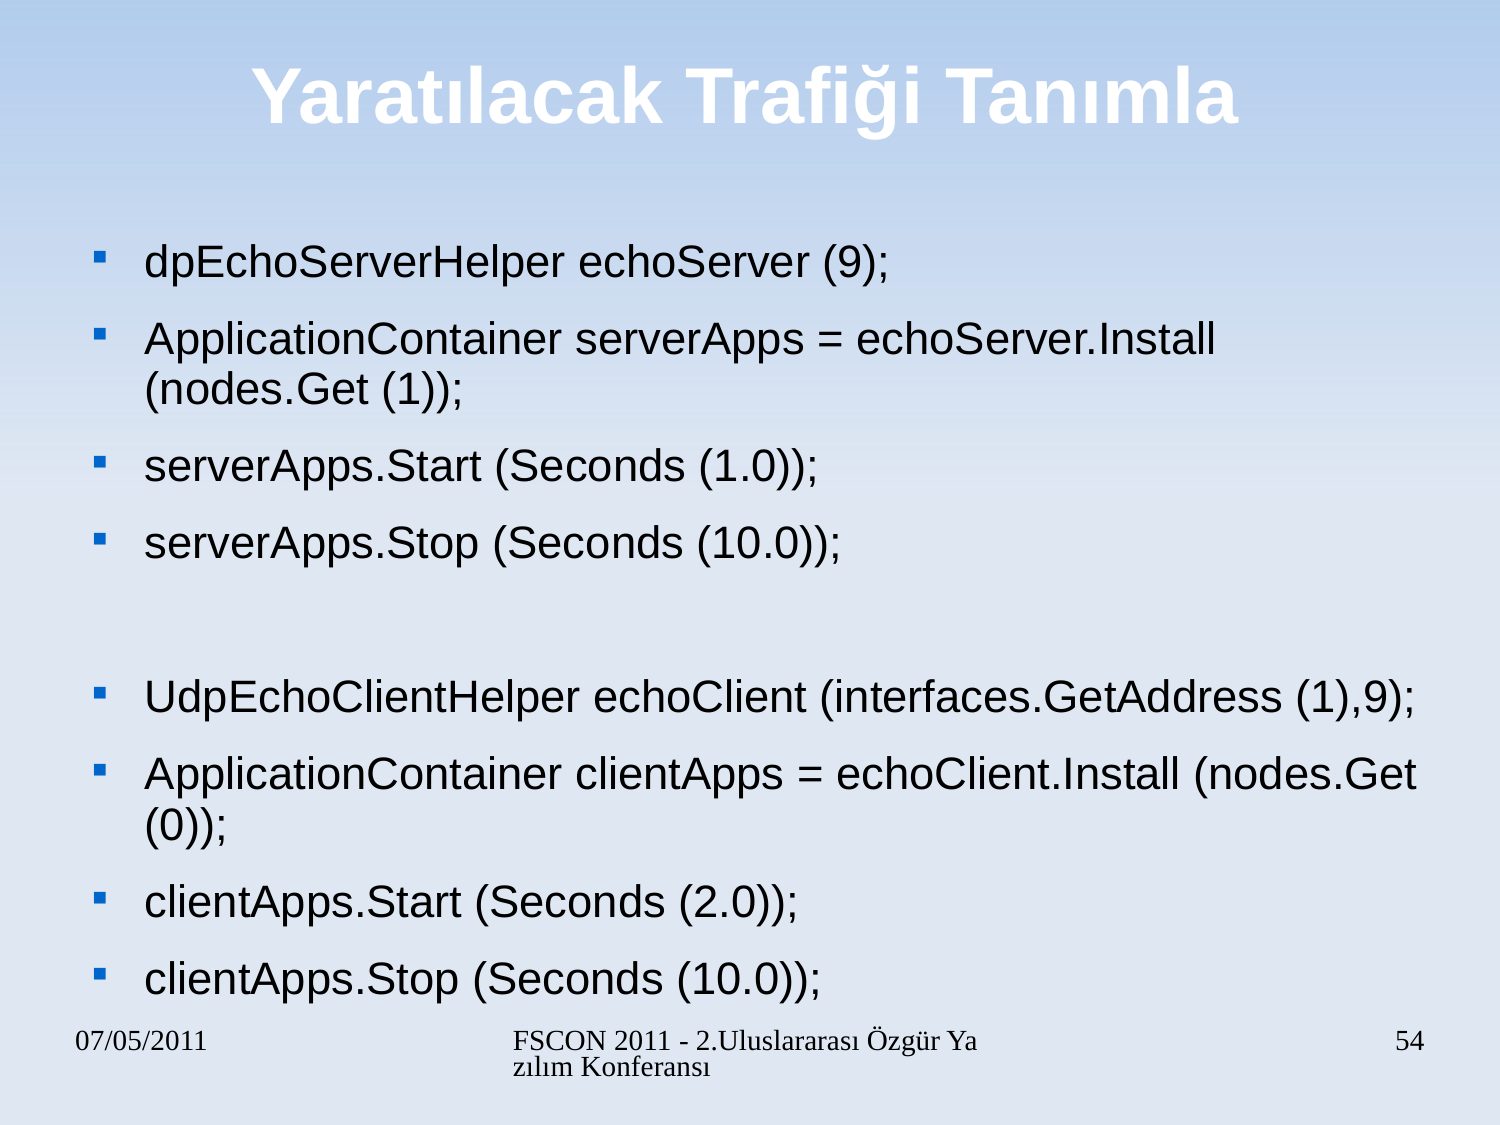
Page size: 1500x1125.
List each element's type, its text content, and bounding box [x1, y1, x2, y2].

list dpEchoServerHelper echoServer (9); ApplicationContainer serverApps = echoServer.Install (nodes.Get (1)); serverApps.Start (Seconds (1.0)); serverApps.Stop (Seconds (10.0)); UdpEchoClientHelper echoClient (interfaces.GetAddress (1),9); ApplicationContainer clientApps = echoClient.Install (nodes.Get (0)); clientApps.Start (Seconds (2.0)); clientApps.Stop (Seconds (10.0)); [75, 233, 1426, 1063]
title Yaratılacak Trafiği Tanımla [69, 0, 1420, 188]
picture [0, 0, 1500, 1125]
